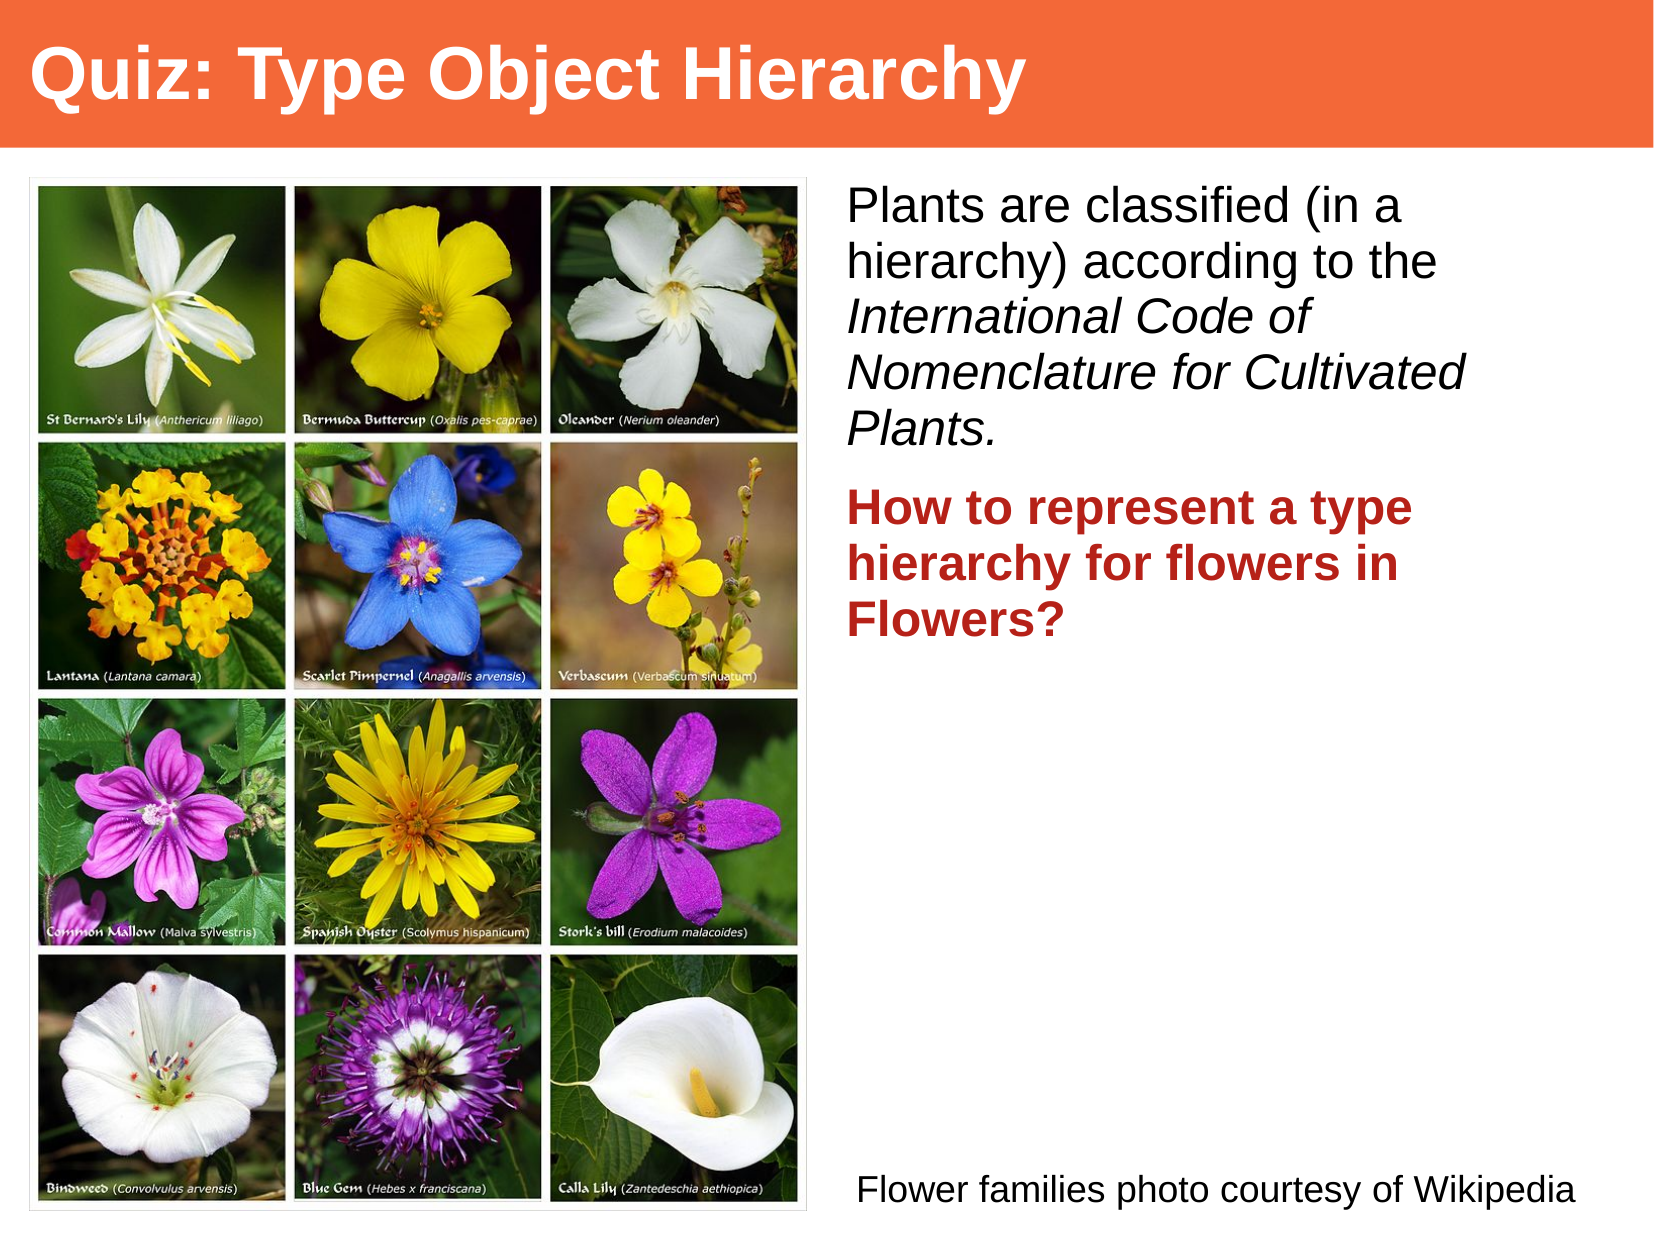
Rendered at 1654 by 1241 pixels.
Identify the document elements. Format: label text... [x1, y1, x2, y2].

text_box Flower families photo courtesy of Wikipedia [826, 1122, 1654, 1241]
list Plants are classified (in a hierarchy) according to the International Code of Nomenclature for Cultivated Plants. How to represent a type hierarchy for flowers in Flowers? [846, 177, 1625, 1063]
title Quiz: Type Object Hierarchy [0, 0, 1654, 148]
picture [29, 177, 807, 1211]
